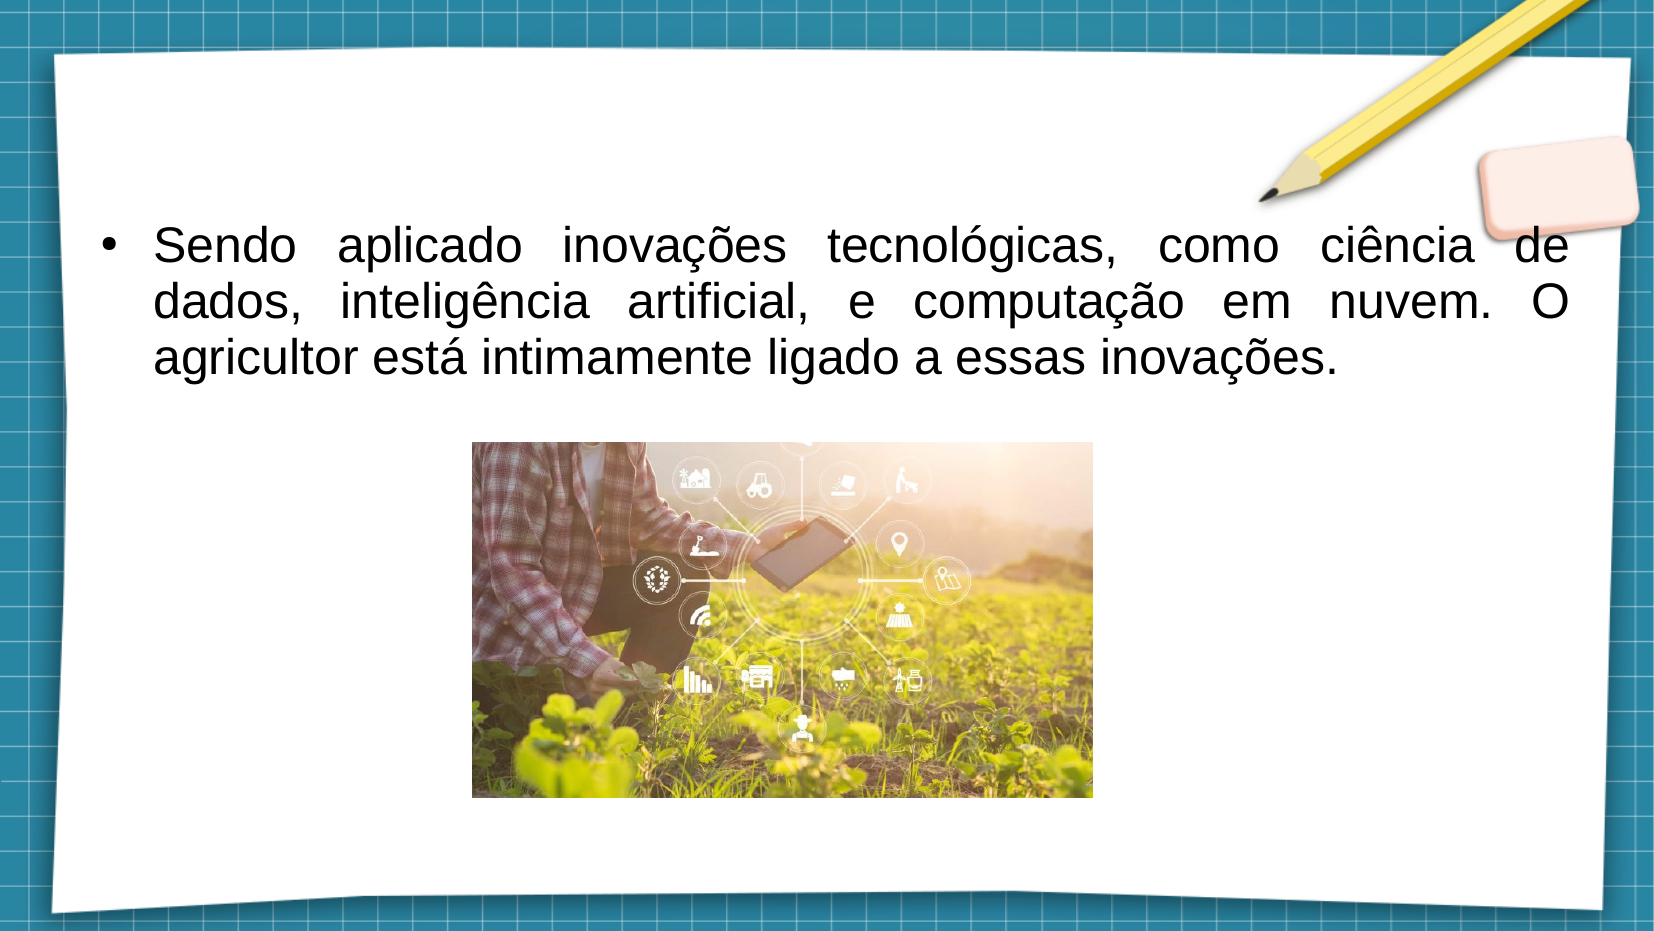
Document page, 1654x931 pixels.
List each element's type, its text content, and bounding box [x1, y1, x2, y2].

list Sendo aplicado inovações tecnológicas, como ciência de dados, inteligência artificial, e computação em nuvem. O agricultor está intimamente ligado a essas inovações. [82, 217, 1571, 758]
picture [0, 0, 1654, 931]
